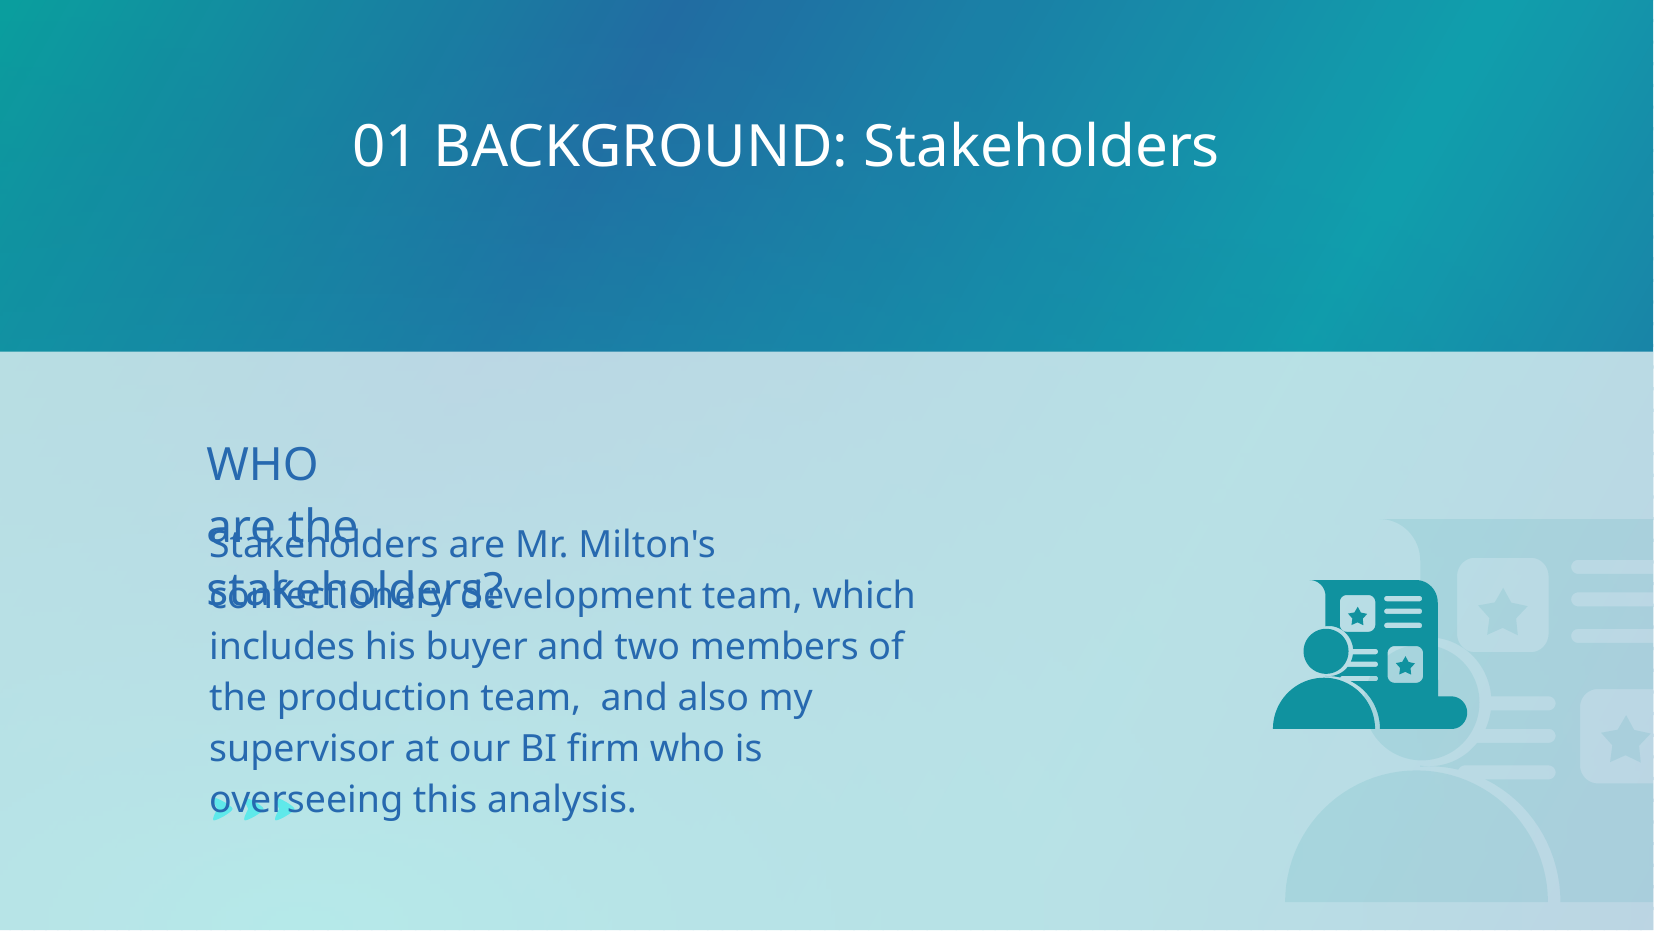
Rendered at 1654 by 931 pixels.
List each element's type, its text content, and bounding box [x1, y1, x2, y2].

picture [0, 0, 1654, 351]
text_box [0, 351, 1654, 931]
text_box 01 BACKGROUND: Stakeholders [337, 96, 1281, 191]
text_box WHO are the stakeholders? [191, 423, 638, 627]
title Stakeholders are Mr. Milton's confectionery development team, which includes his buyer and two members of the production team, and also my supervisor at our BI firm who is overseeing this analysis. [209, 553, 938, 788]
